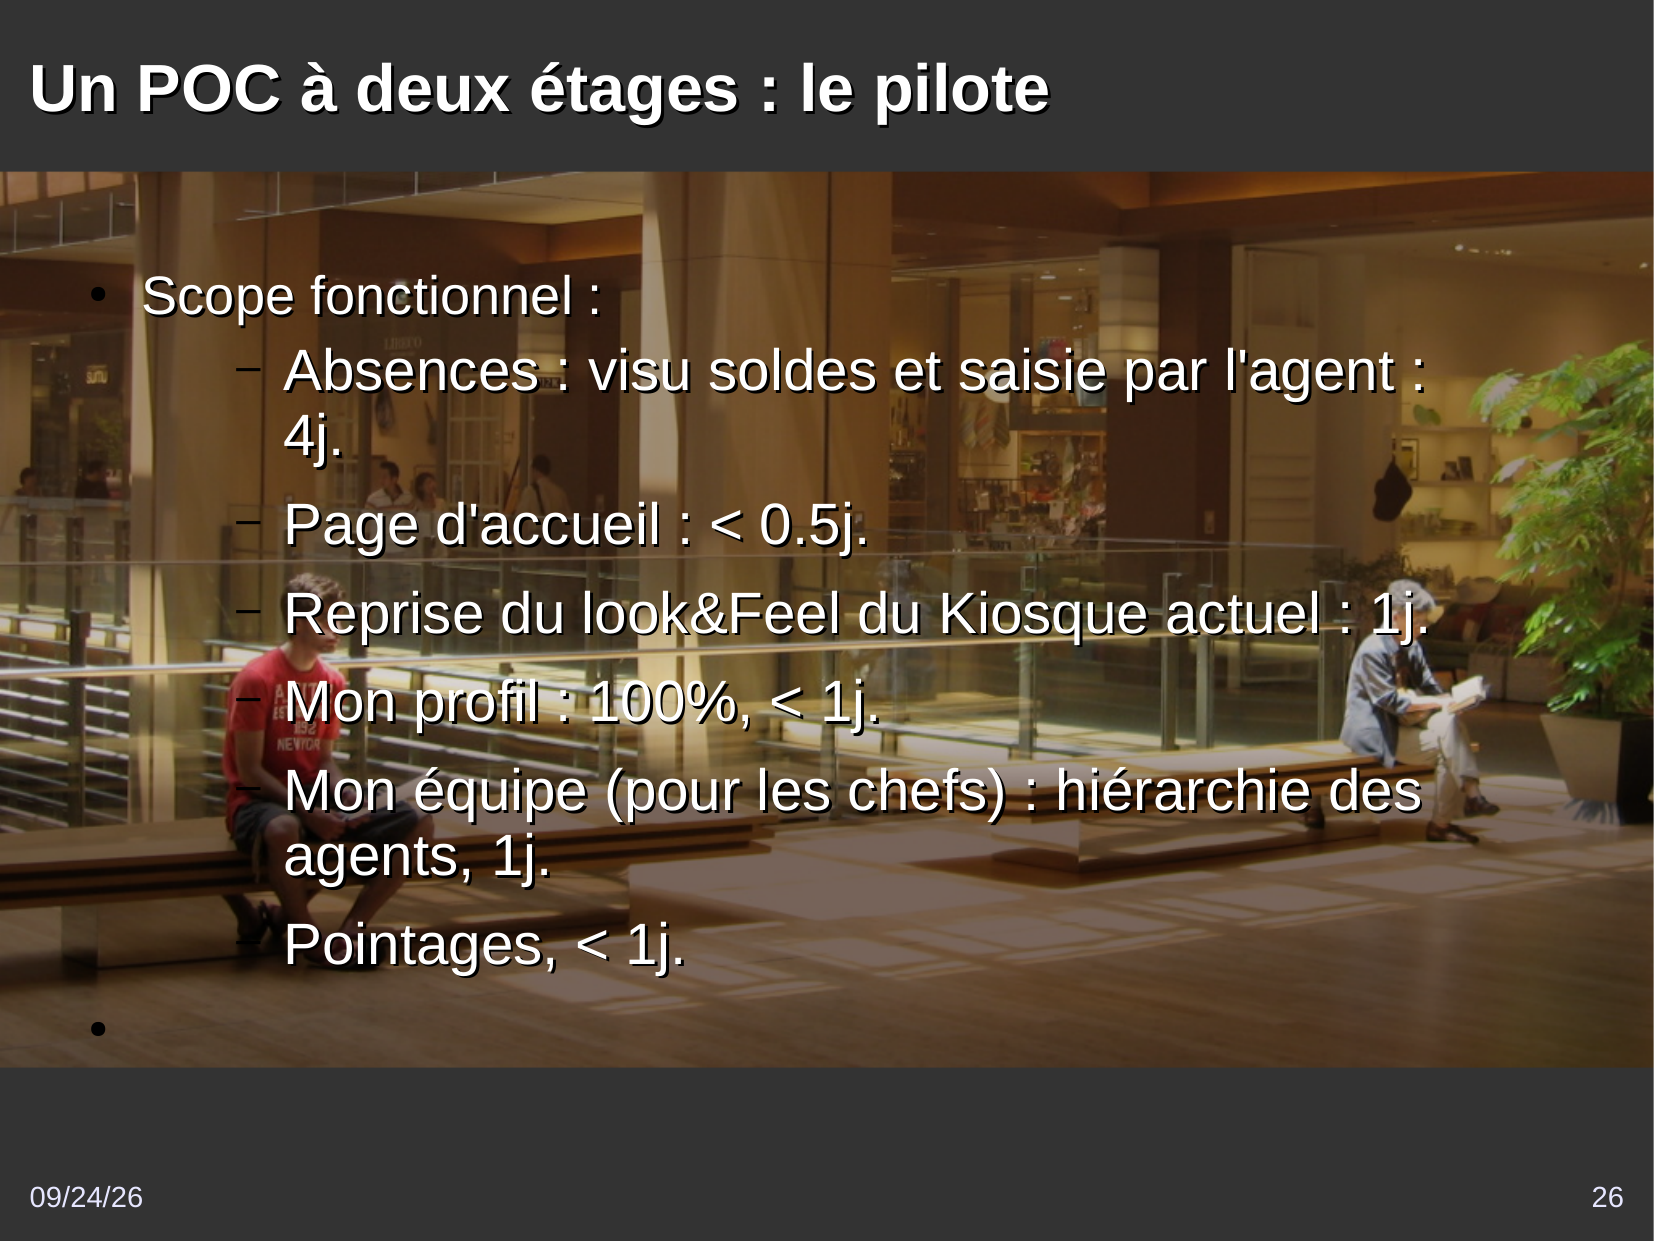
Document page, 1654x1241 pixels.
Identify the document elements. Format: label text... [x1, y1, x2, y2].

title Un POC à deux étages : le pilote [29, 0, 1506, 178]
list Scope fonctionnel : Absences : visu soldes et saisie par l'agent : 4j. Page d'accueil : < 0.5j. Reprise du look&Feel du Kiosque actuel : 1j. Mon profil : 100%, < 1j. Mon équipe (pour les chefs) : hiérarchie des agents, 1j. Pointages, < 1j. [0, 265, 1477, 1061]
picture [0, 0, 1654, 1241]
